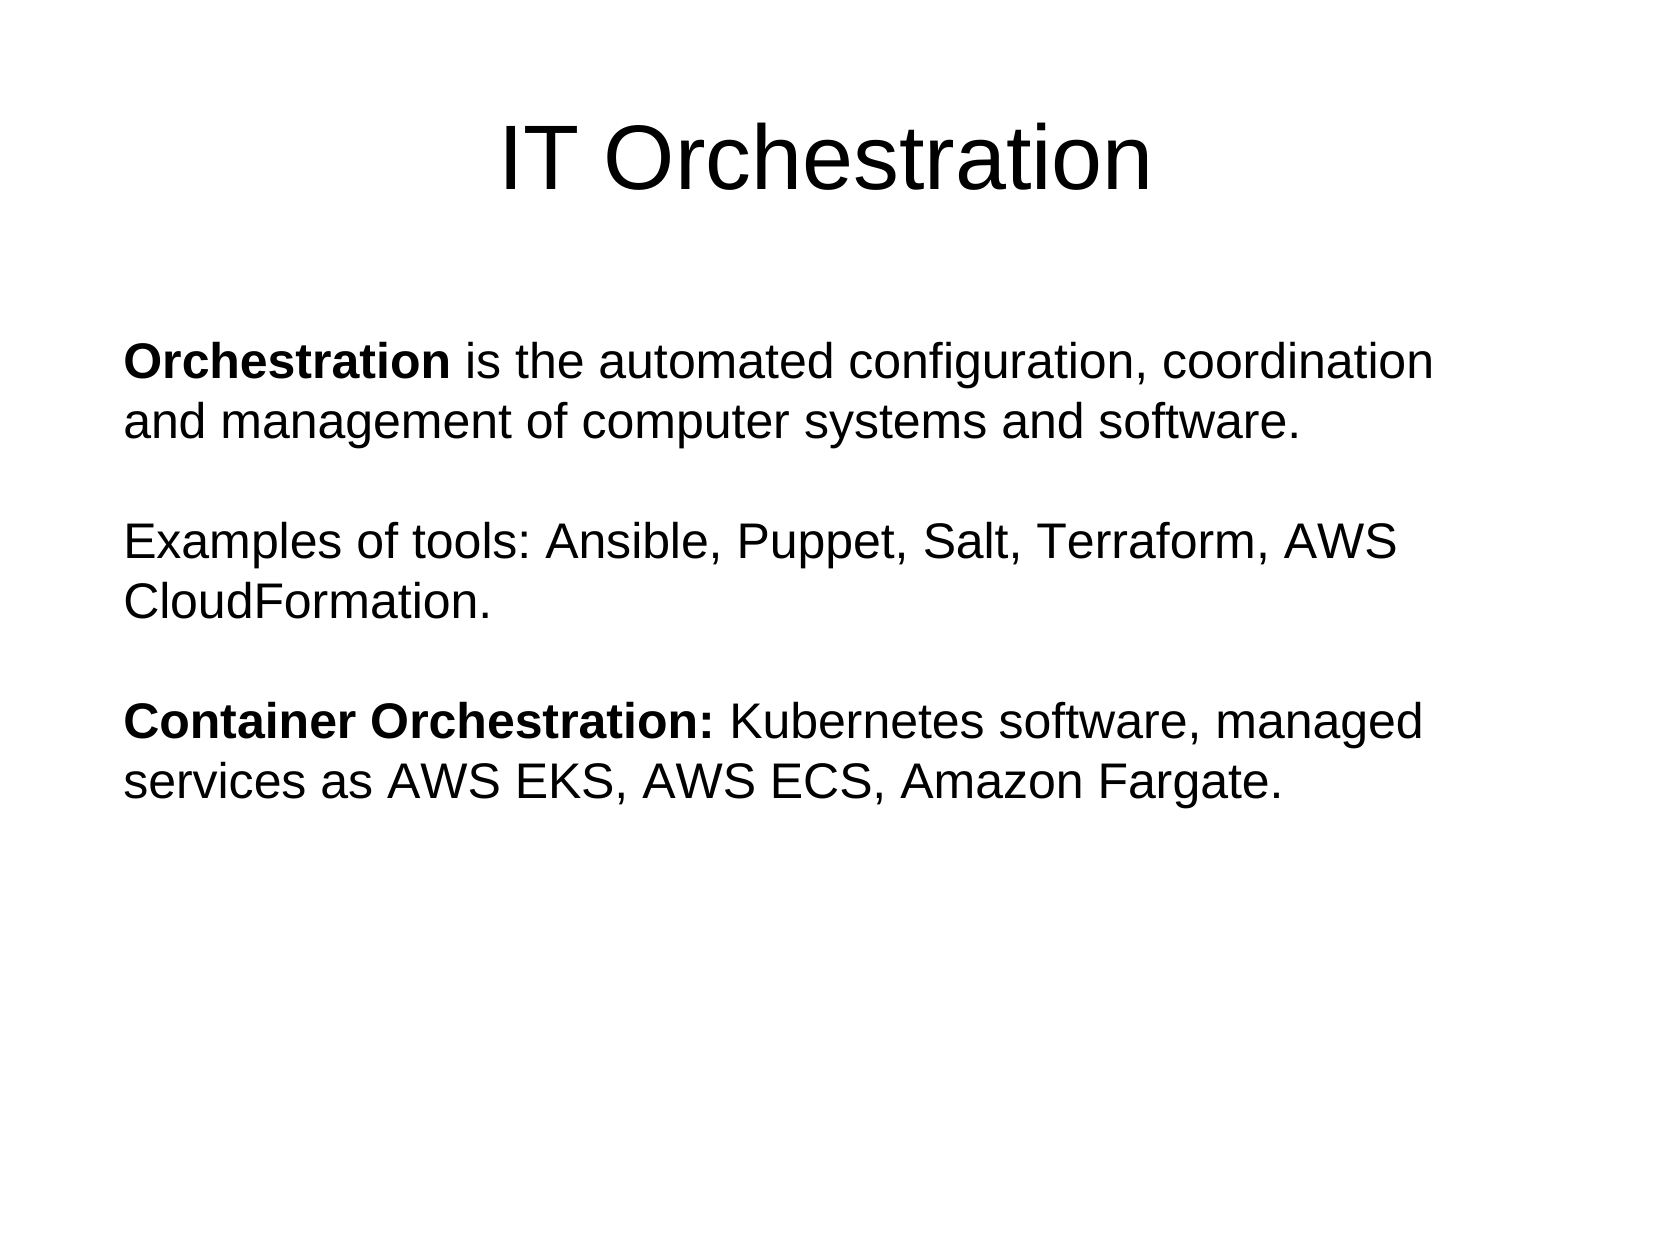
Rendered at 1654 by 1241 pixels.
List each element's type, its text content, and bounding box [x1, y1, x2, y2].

title IT Orchestration [82, 49, 1571, 257]
text_box Orchestration is the automated configuration, coordination and management of computer systems and software. Examples of tools: Ansible, Puppet, Salt, Terraform, AWS CloudFormation. Container Orchestration: Kubernetes software, managed services as AWS EKS, AWS ECS, Amazon Fargate. [108, 320, 1546, 821]
